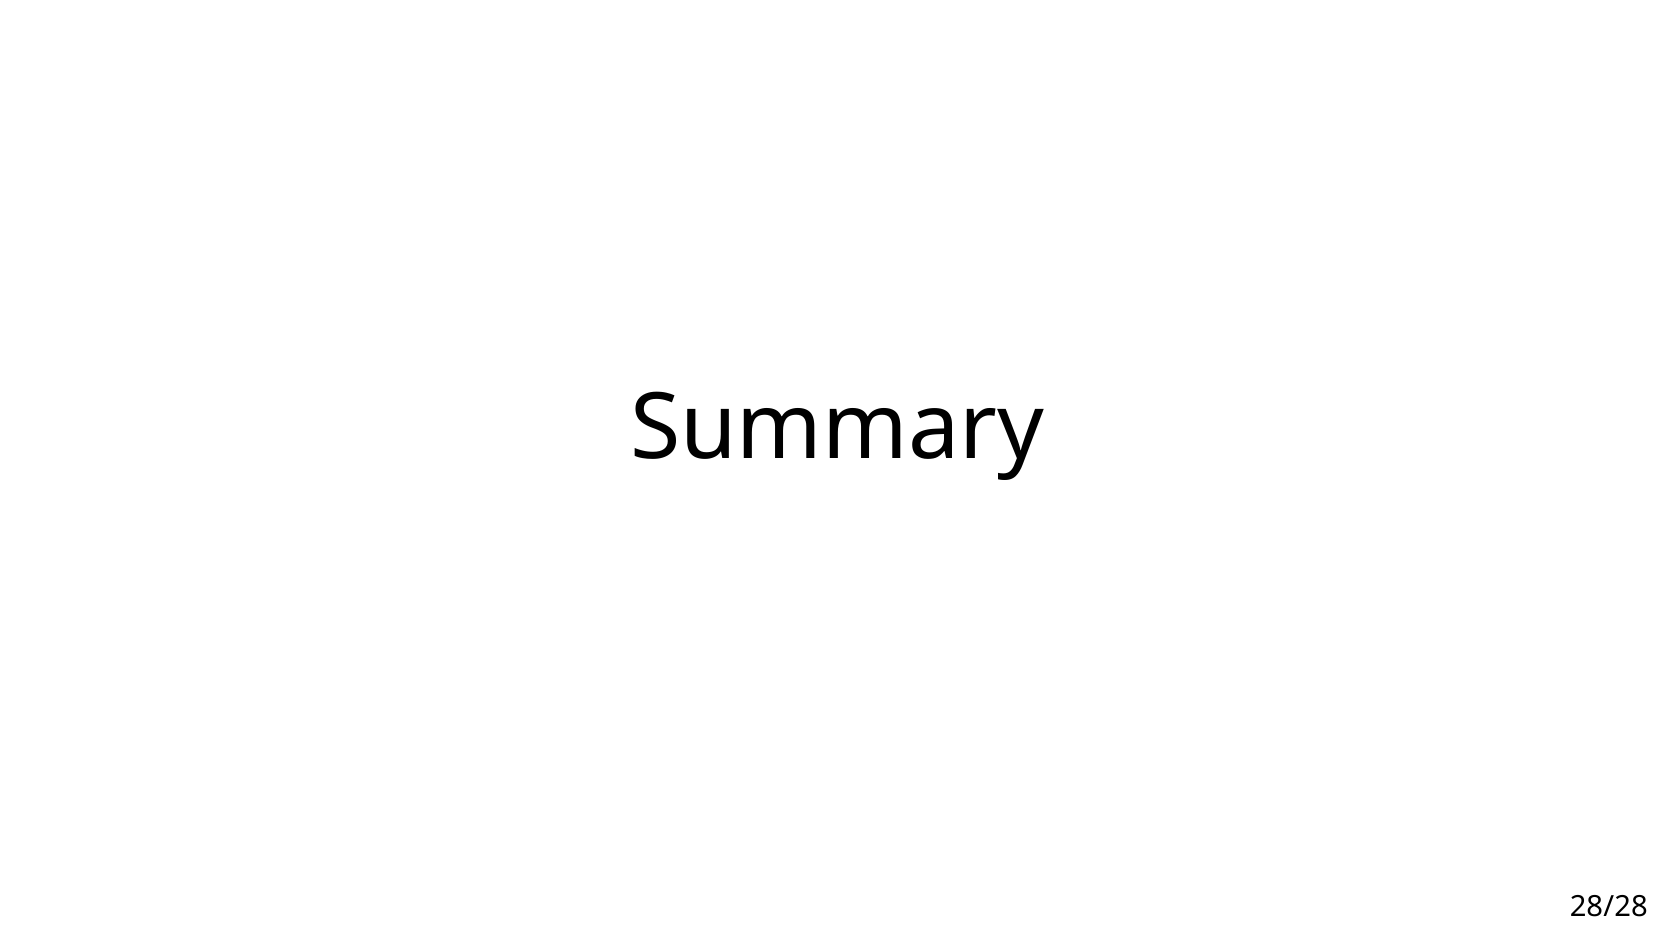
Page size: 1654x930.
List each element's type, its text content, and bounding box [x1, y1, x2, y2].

title Summary [93, 344, 1582, 501]
